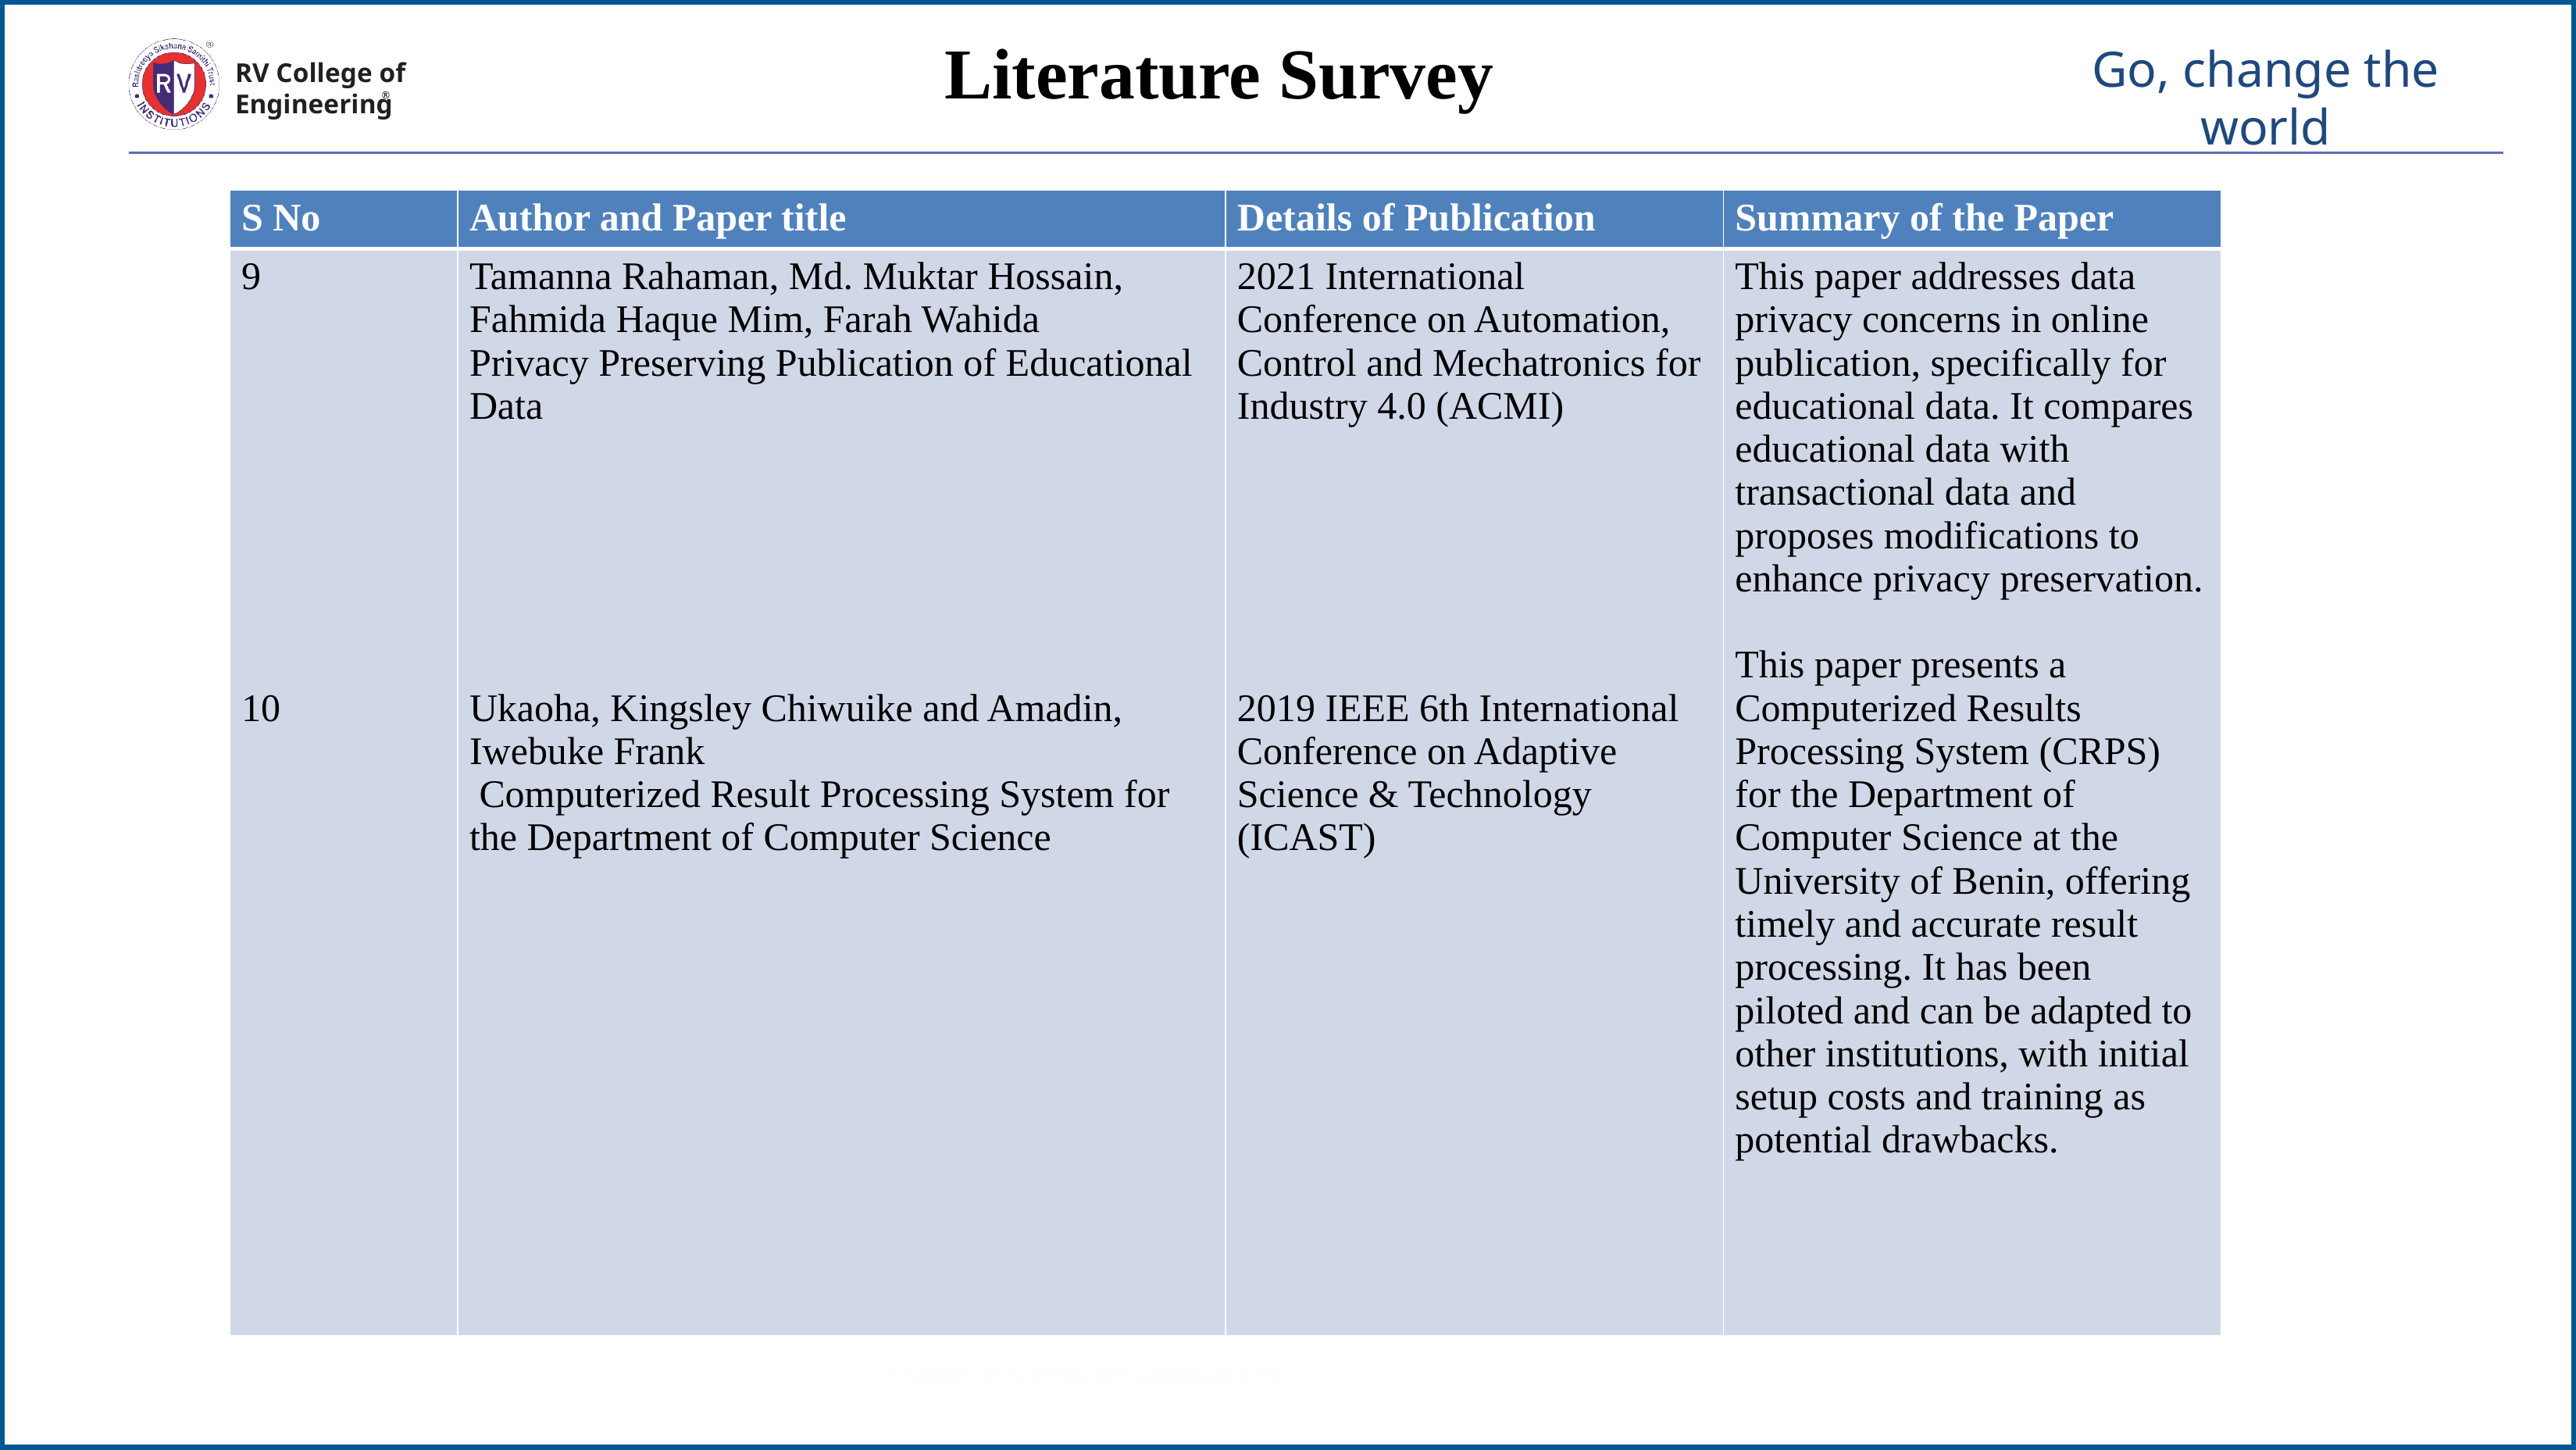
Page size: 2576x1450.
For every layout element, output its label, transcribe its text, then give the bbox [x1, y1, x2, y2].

table_header Author and Paper title [458, 191, 1225, 247]
table_cell 2021 International Conference on Automation, Control and Mechatronics for Industry 4.0 (ACMI) 2019 IEEE 6th International Conference on Adaptive Science & Technology (ICAST) [1226, 251, 1723, 1335]
table_header Details of Publication [1226, 191, 1723, 247]
table_header Summary of the Paper [1724, 191, 2221, 247]
table_cell This paper addresses data privacy concerns in online publication, specifically for educational data. It compares educational data with transactional data and proposes modifications to enhance privacy preservation. This paper presents a Computerized Results Processing System (CRPS) for the Department of Computer Science at the University of Benin, offering timely and accurate result processing. It has been piloted and can be adapted to other institutions, with initial setup costs and training as potential drawbacks. [1724, 251, 2221, 1335]
table_cell 9 10 [230, 251, 457, 1335]
text_box Literature Survey [638, 29, 1801, 112]
text_box RV College of Engineering [233, 55, 439, 119]
table_header S No [230, 191, 457, 247]
text_box [0, 0, 2576, 1450]
table_cell Tamanna Rahaman, Md. Muktar Hossain, Fahmida Haque Mim, Farah Wahida Privacy Preserving Publication of Educational Data Ukaoha, Kingsley Chiwuike and Amadin, Iwebuke Frank Computerized Result Processing System for the Department of Computer Science [458, 251, 1225, 1335]
title Go, change the world [2029, 38, 2502, 139]
